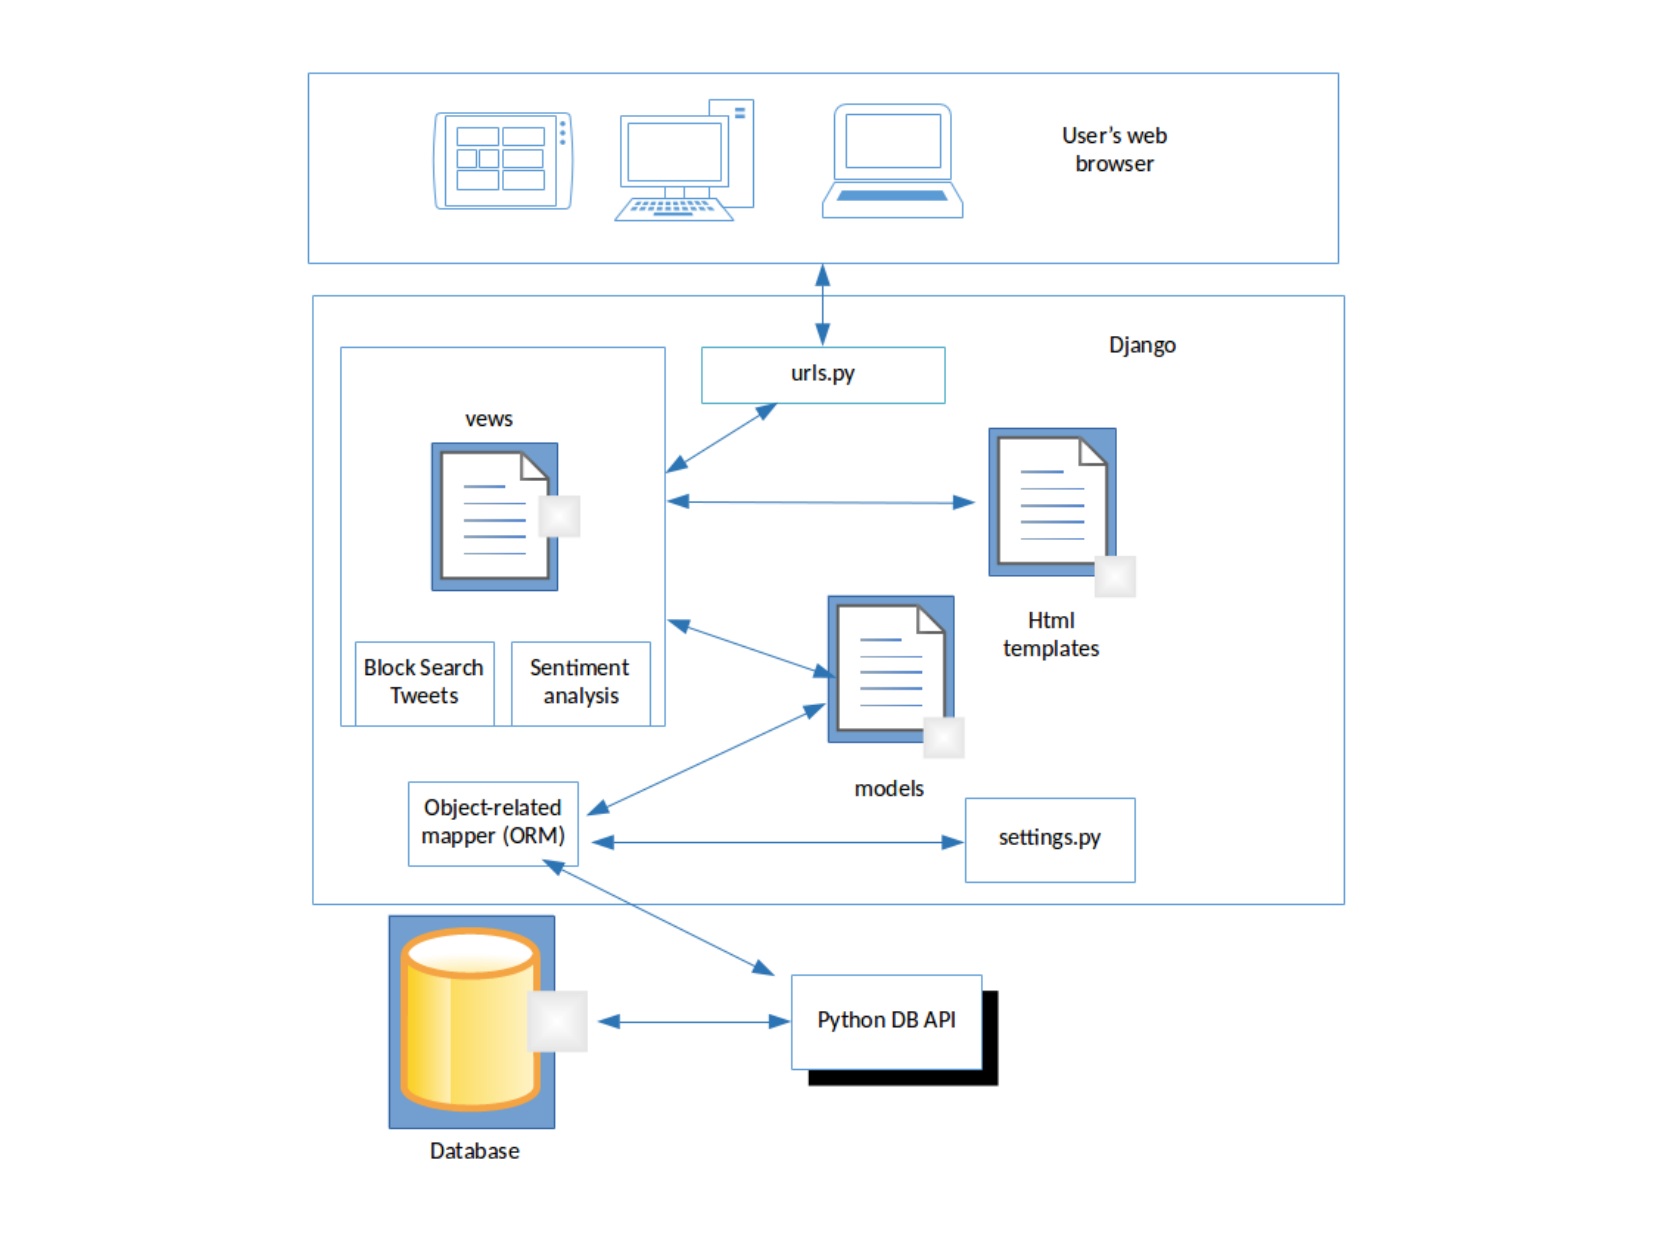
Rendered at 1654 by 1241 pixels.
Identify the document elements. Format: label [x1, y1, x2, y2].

picture [224, 0, 1654, 1241]
